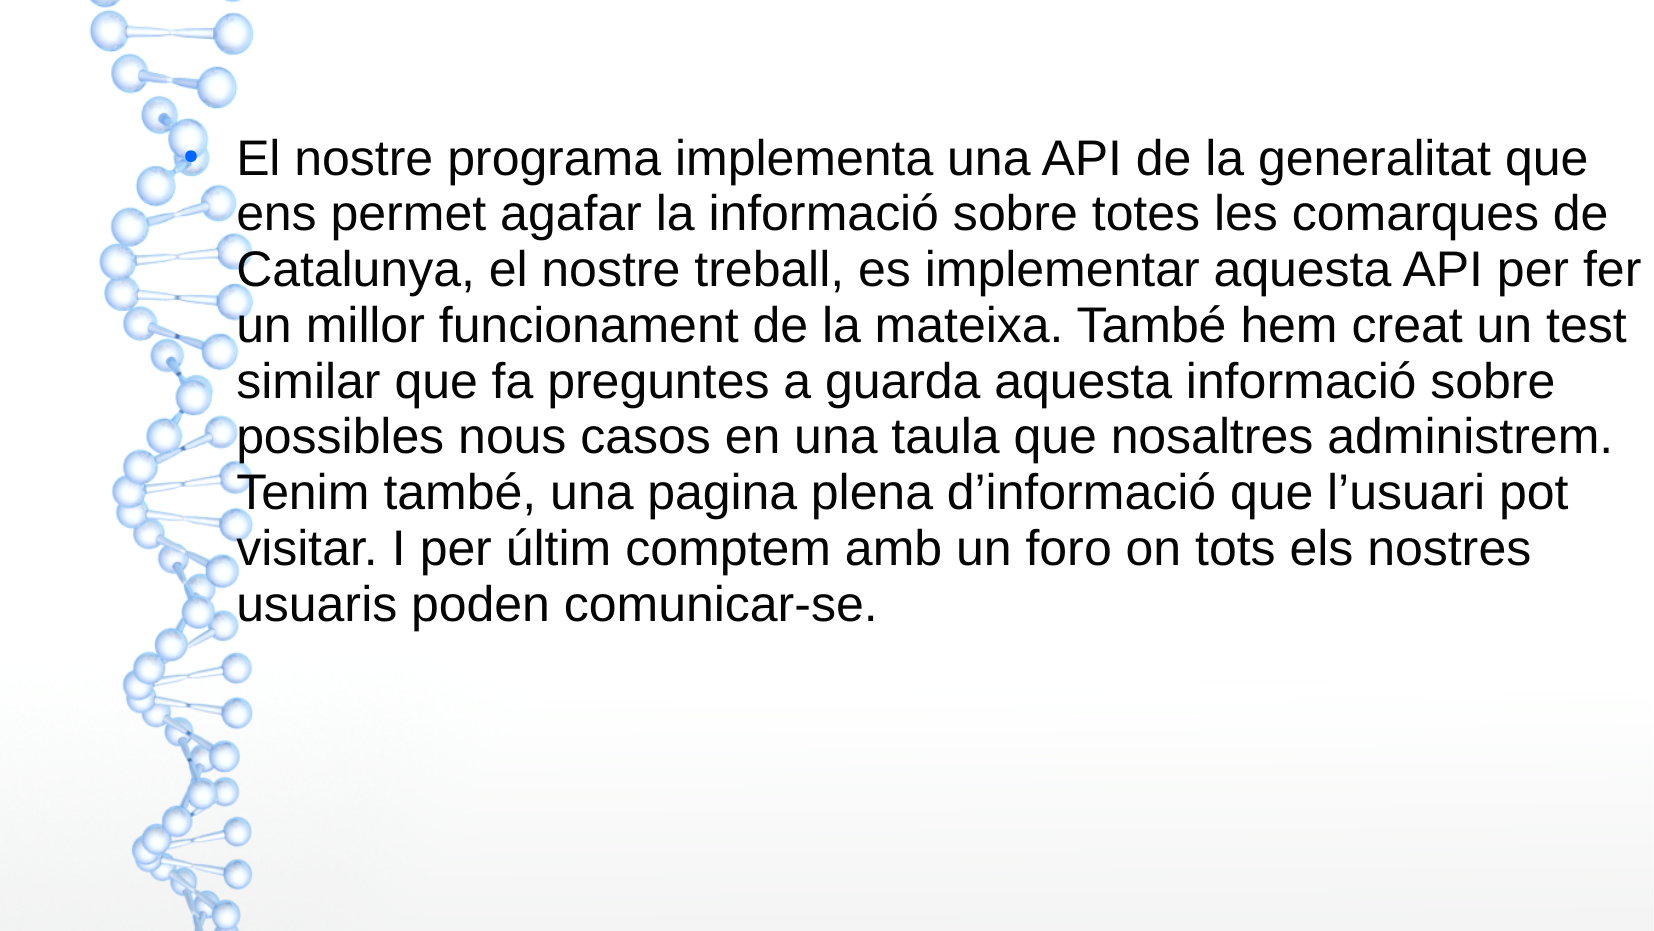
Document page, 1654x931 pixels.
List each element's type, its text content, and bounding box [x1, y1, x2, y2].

list El nostre programa implementa una API de la generalitat que ens permet agafar la informació sobre totes les comarques de Catalunya, el nostre treball, es implementar aquesta API per fer un millor funcionament de la mateixa. També hem creat un test similar que fa preguntes a guarda aquesta informació sobre possibles nous casos en una taula que nosaltres administrem. Tenim també, una pagina plena d’informació que l’usuari pot visitar. I per últim comptem amb un foro on tots els nostres usuaris poden comunicar-se. [165, 129, 1654, 817]
picture [0, 0, 1654, 931]
